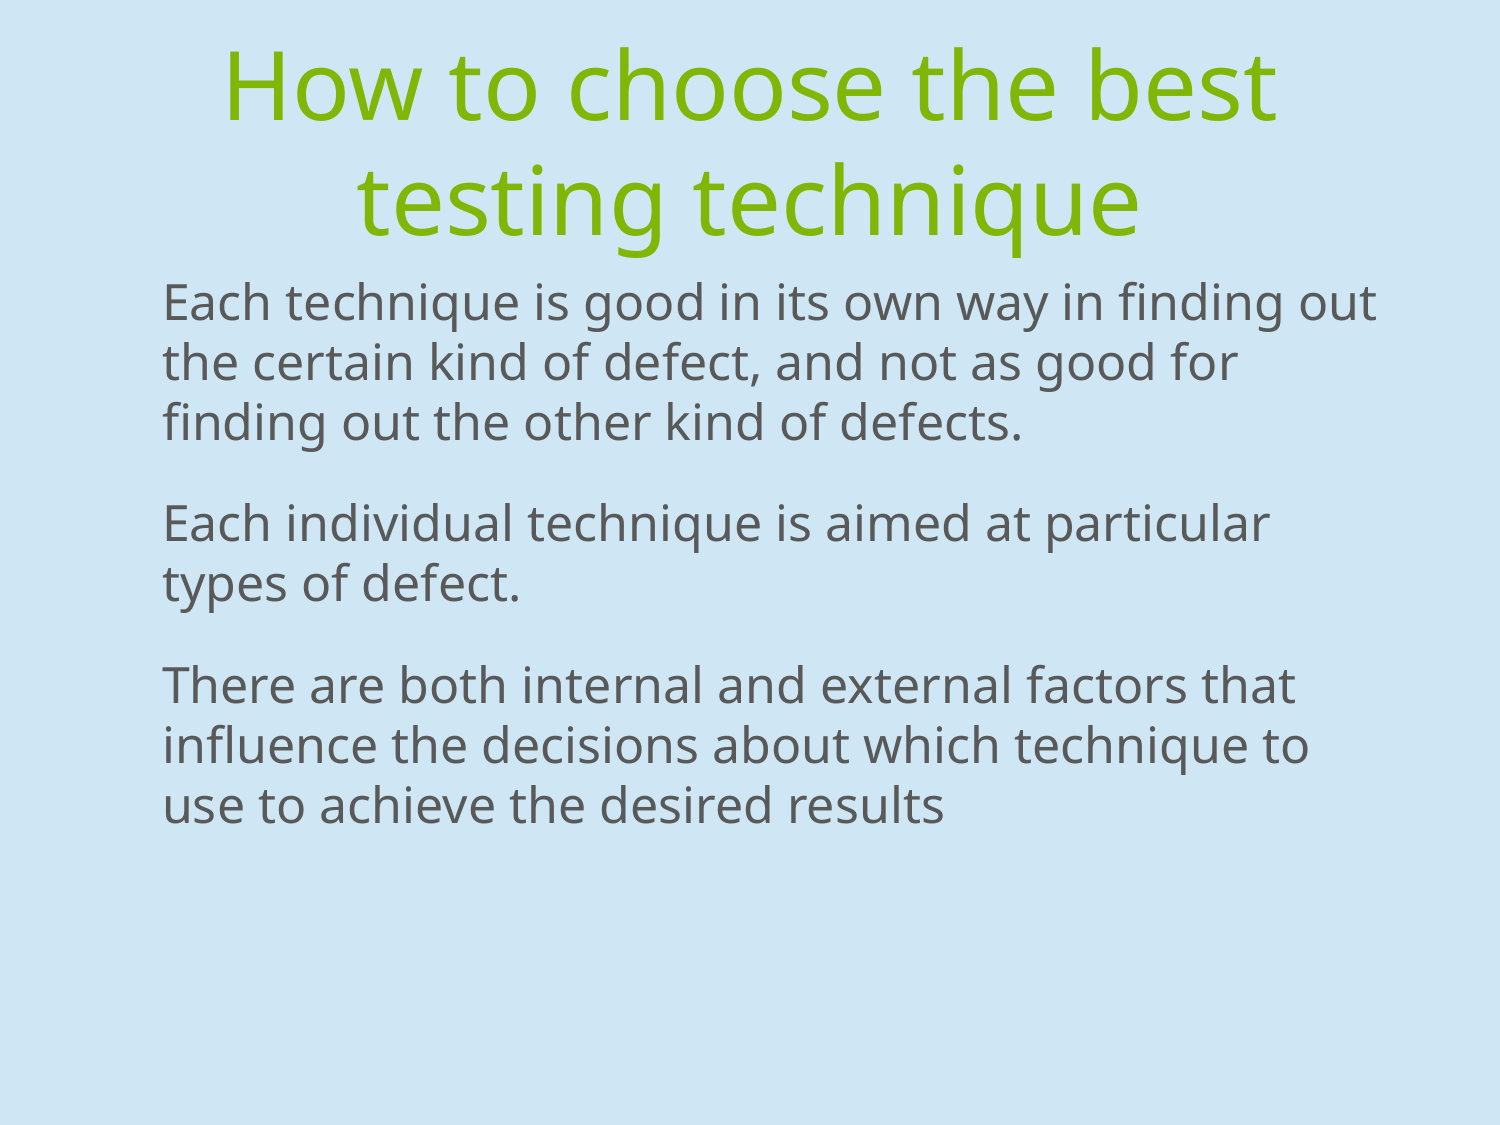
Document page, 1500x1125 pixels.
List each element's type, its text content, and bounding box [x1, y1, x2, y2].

list Each technique is good in its own way in finding out the certain kind of defect, and not as good for finding out the other kind of defects. Each individual technique is aimed at particular types of defect. There are both internal and external factors that influence the decisions about which technique to use to achieve the desired results [90, 262, 1410, 975]
title How to choose the best testing technique [90, 17, 1410, 237]
